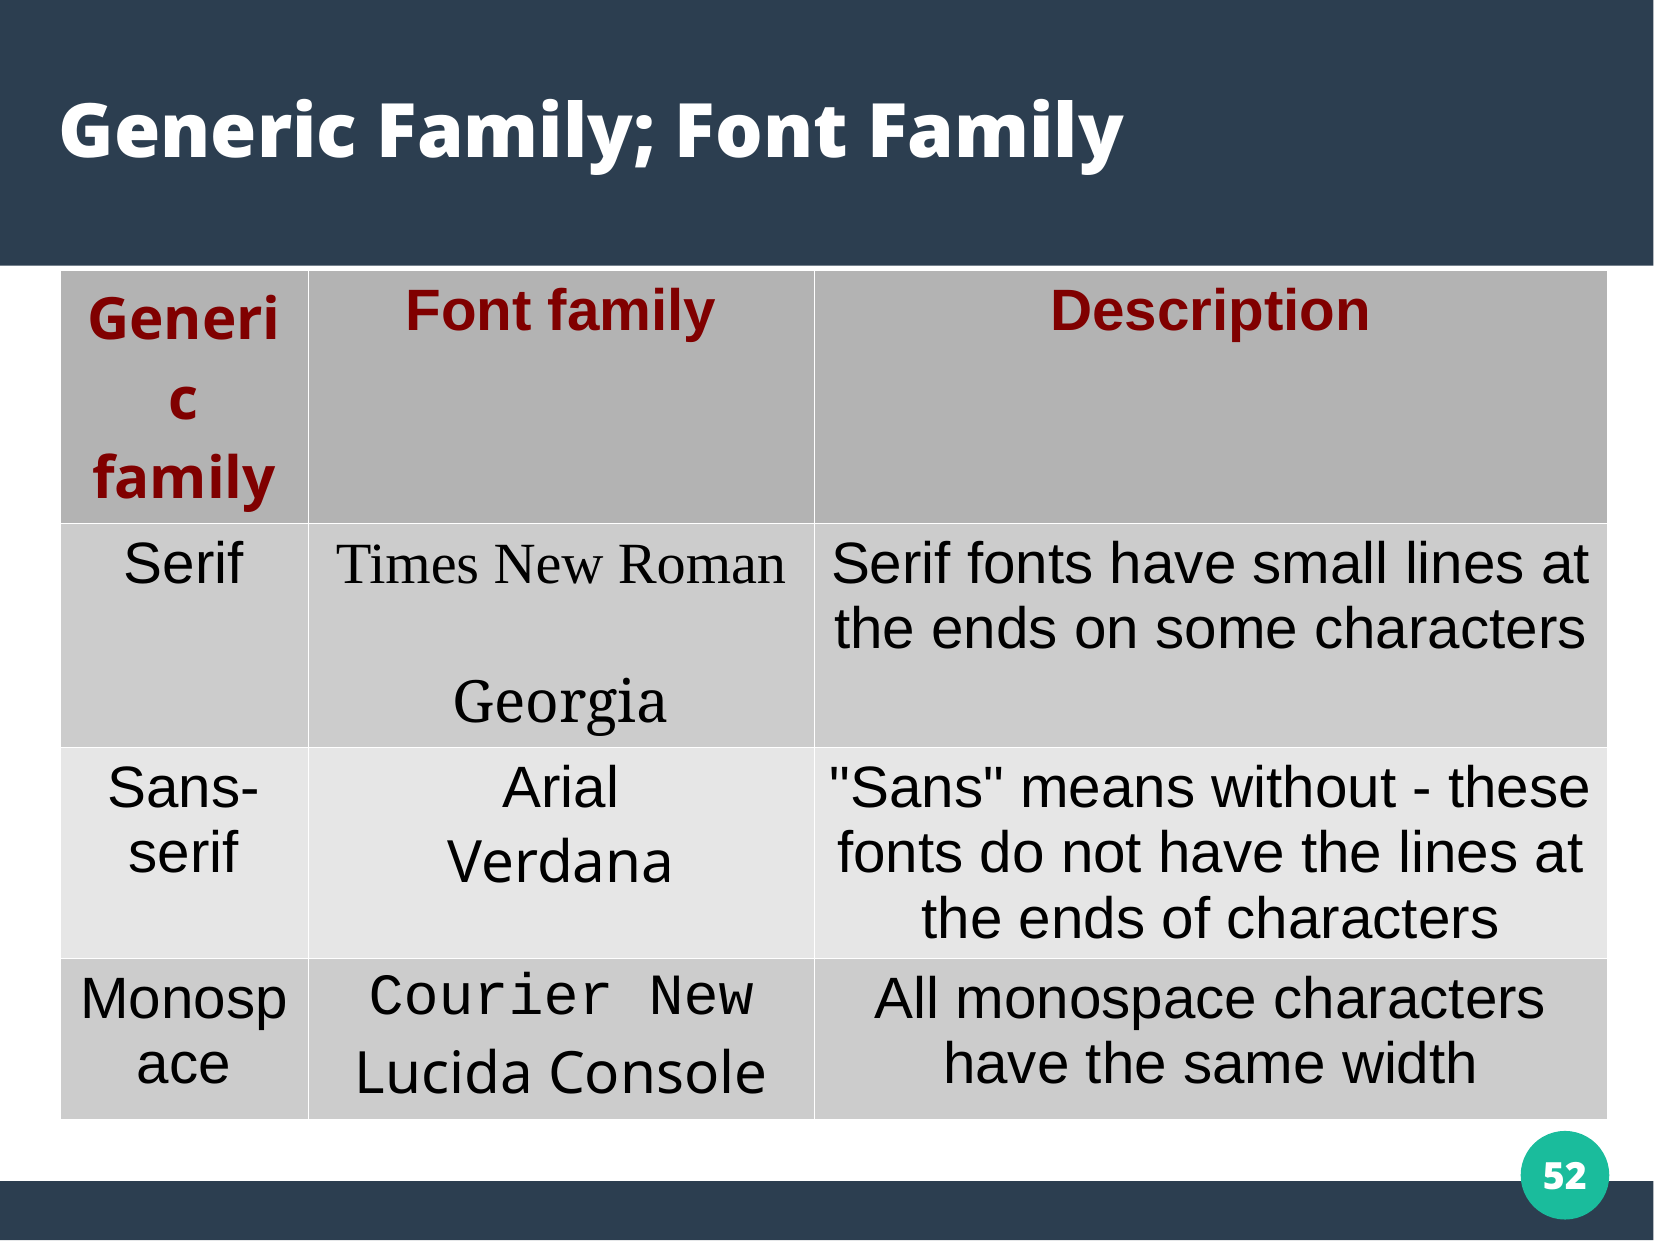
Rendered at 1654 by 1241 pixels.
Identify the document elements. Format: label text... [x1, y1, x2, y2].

table_header Generic family [61, 271, 308, 523]
table_cell Serif [61, 524, 308, 747]
table_cell Times New Roman Georgia [309, 524, 814, 747]
table_cell Courier New Lucida Console [309, 959, 814, 1119]
table_header Description [815, 271, 1607, 523]
table_cell All monospace characters have the same width [815, 959, 1607, 1119]
table_cell Serif fonts have small lines at the ends on some characters [815, 524, 1607, 747]
title Generic Family; Font Family [59, 49, 1595, 207]
table_cell Sans-serif [61, 748, 308, 958]
table_cell Monospace [61, 959, 308, 1119]
table_cell Arial Verdana [309, 748, 814, 958]
table_cell "Sans" means without - these fonts do not have the lines at the ends of characters [815, 748, 1607, 958]
table_header Font family [309, 271, 814, 523]
